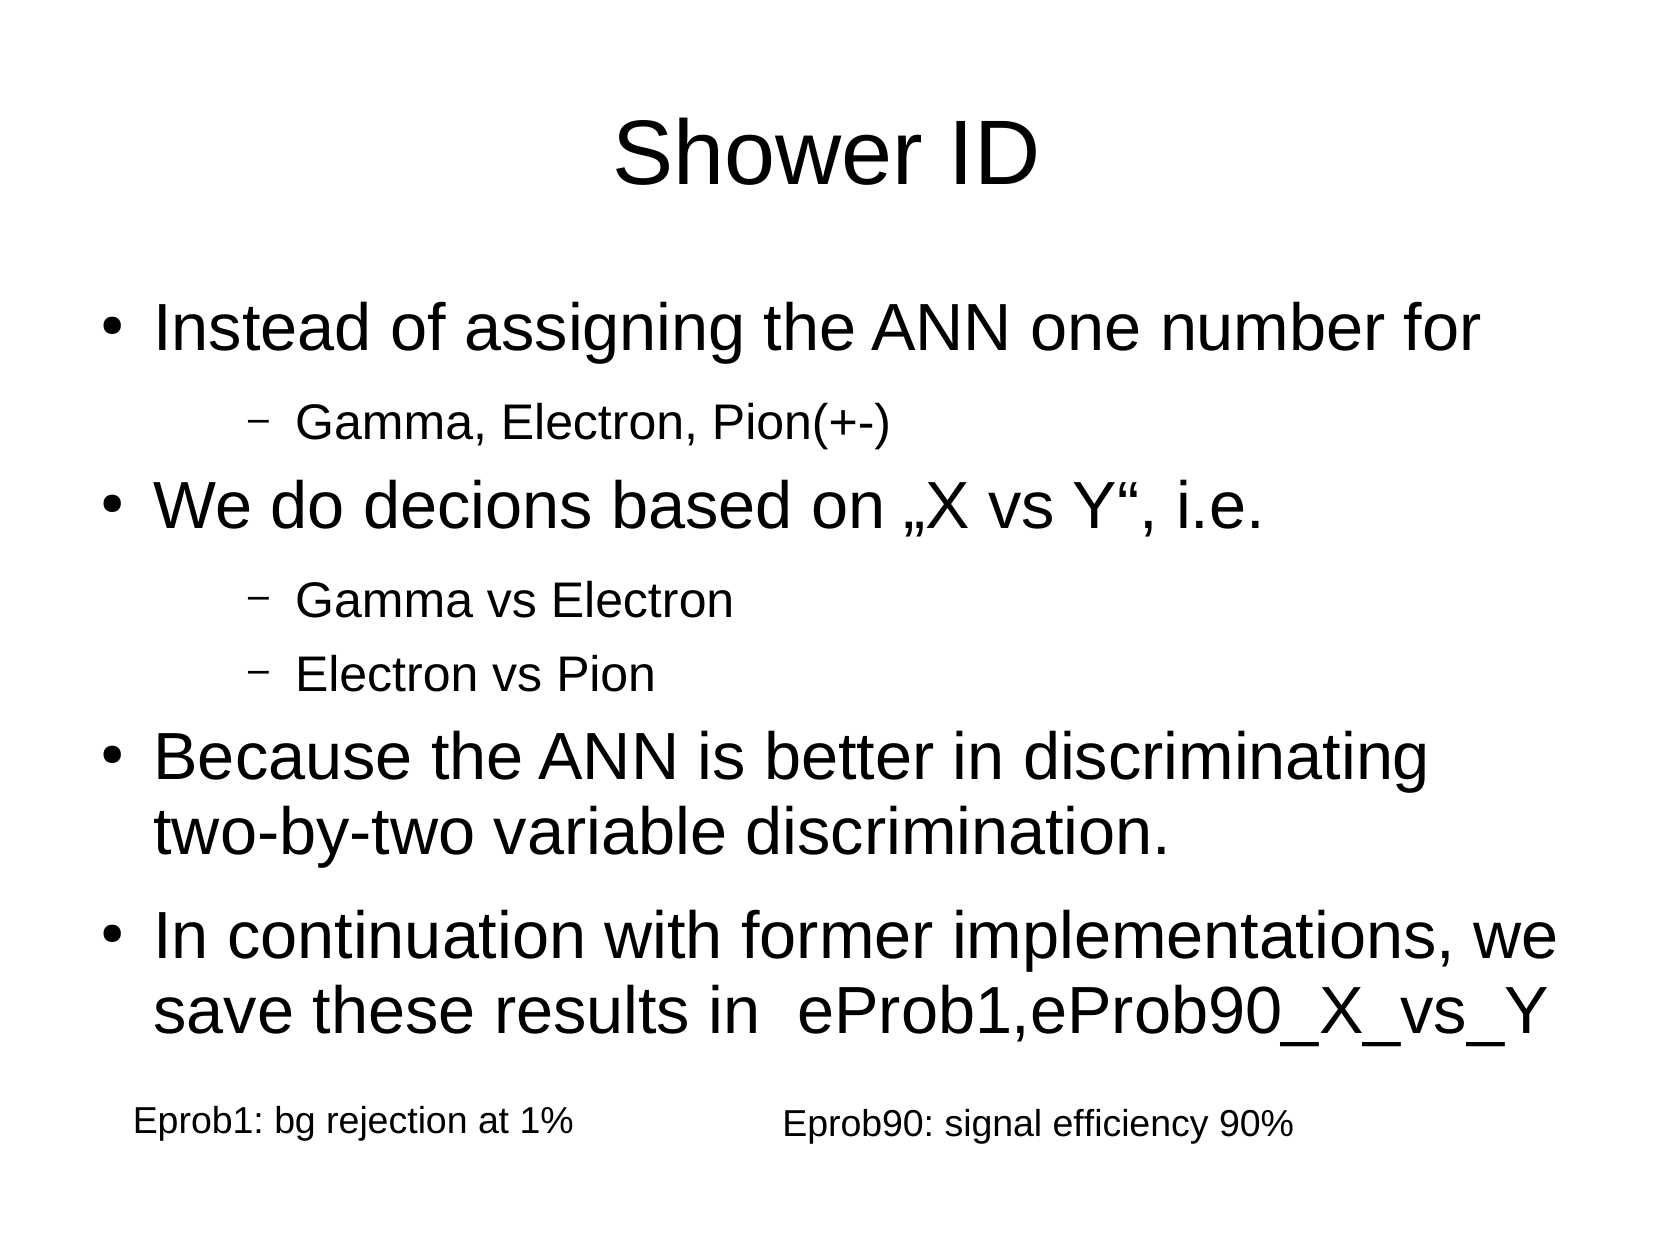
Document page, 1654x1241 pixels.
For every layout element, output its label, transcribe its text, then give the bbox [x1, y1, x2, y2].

text_box Eprob1: bg rejection at 1% [118, 1092, 680, 1150]
text_box Eprob90: signal efficiency 90% [767, 1094, 1329, 1152]
title Shower ID [82, 56, 1571, 250]
list Instead of assigning the ANN one number for Gamma, Electron, Pion(+-) We do decions based on „X vs Y“, i.e. Gamma vs Electron Electron vs Pion Because the ANN is better in discriminating two-by-two variable discrimination. In continuation with former implementations, we save these results in eProb1,eProb90_X_vs_Y [82, 290, 1571, 1109]
